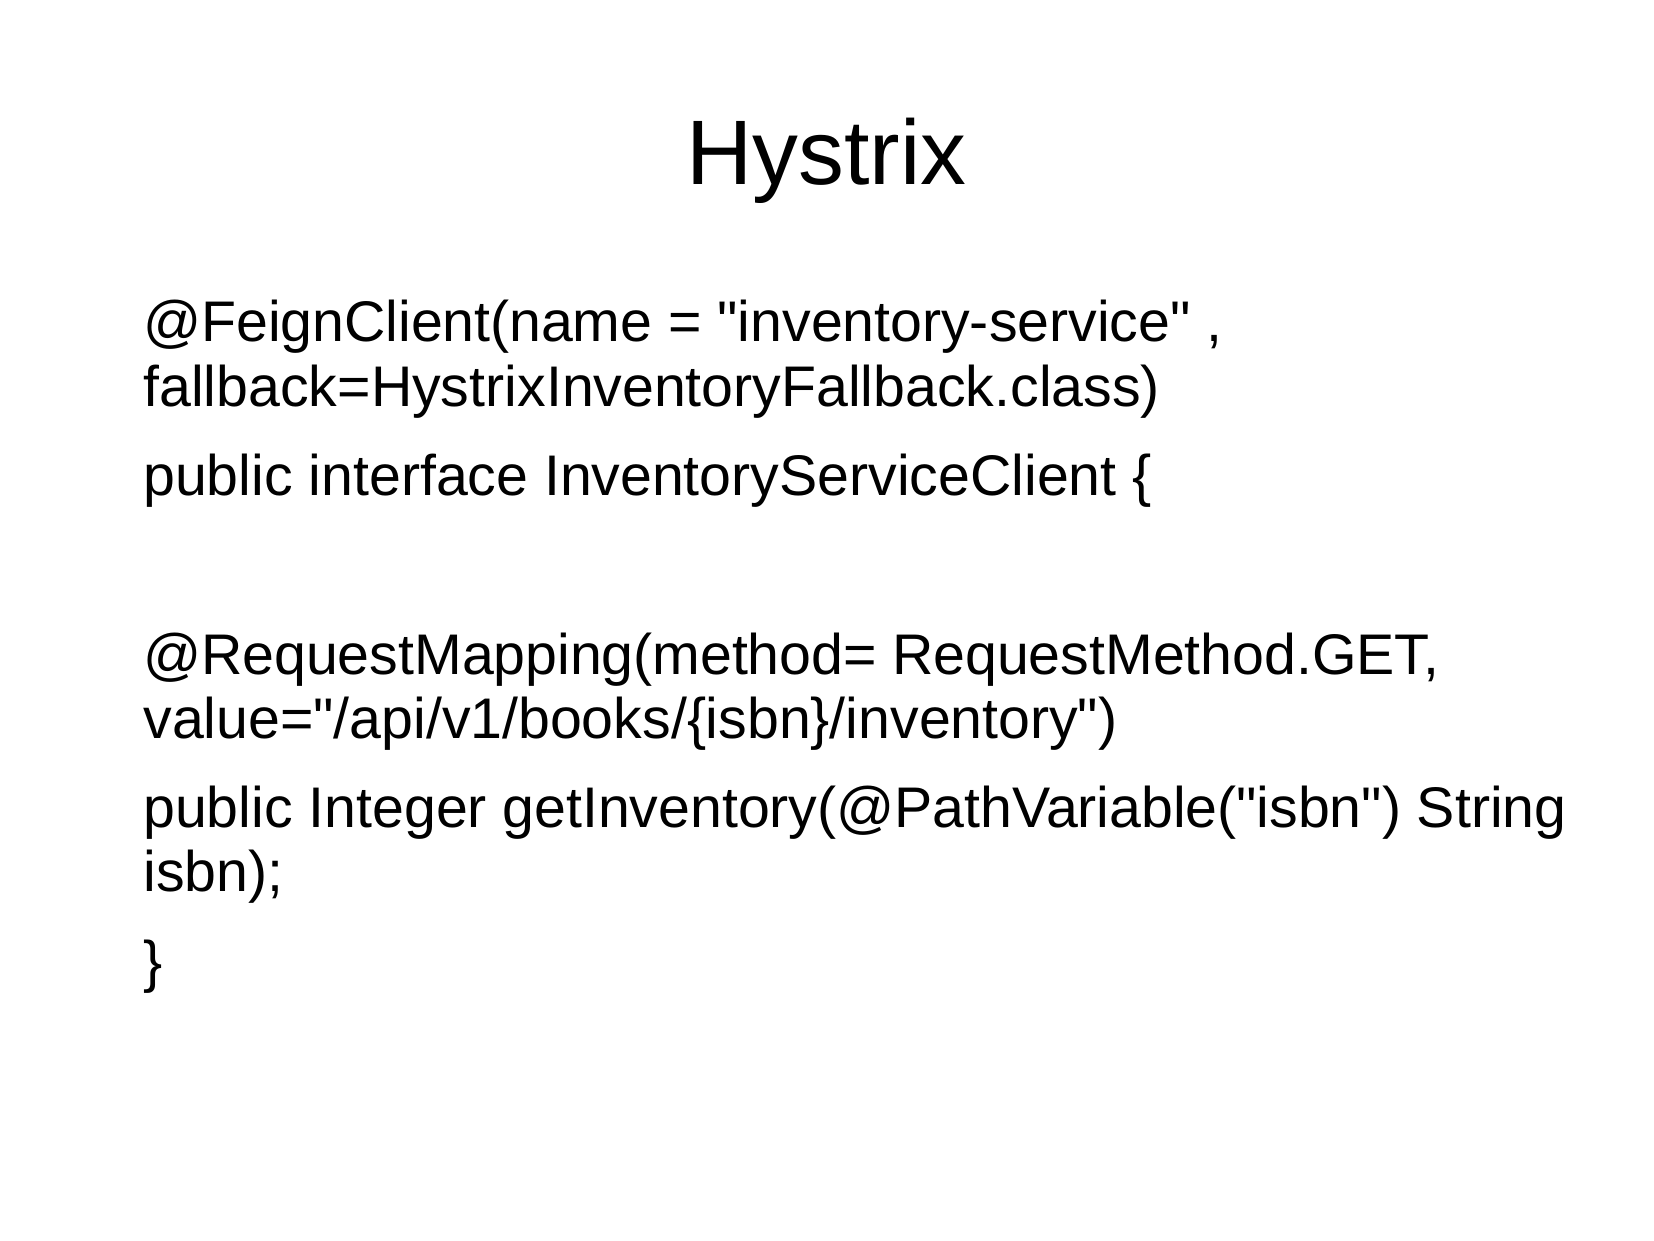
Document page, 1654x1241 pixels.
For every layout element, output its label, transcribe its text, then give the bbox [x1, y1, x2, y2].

title Hystrix [82, 49, 1571, 257]
list @FeignClient(name = "inventory-service" , fallback=HystrixInventoryFallback.class) public interface InventoryServiceClient { @RequestMapping(method= RequestMethod.GET, value="/api/v1/books/{isbn}/inventory") public Integer getInventory(@PathVariable("isbn") String isbn); } [82, 290, 1571, 1010]
